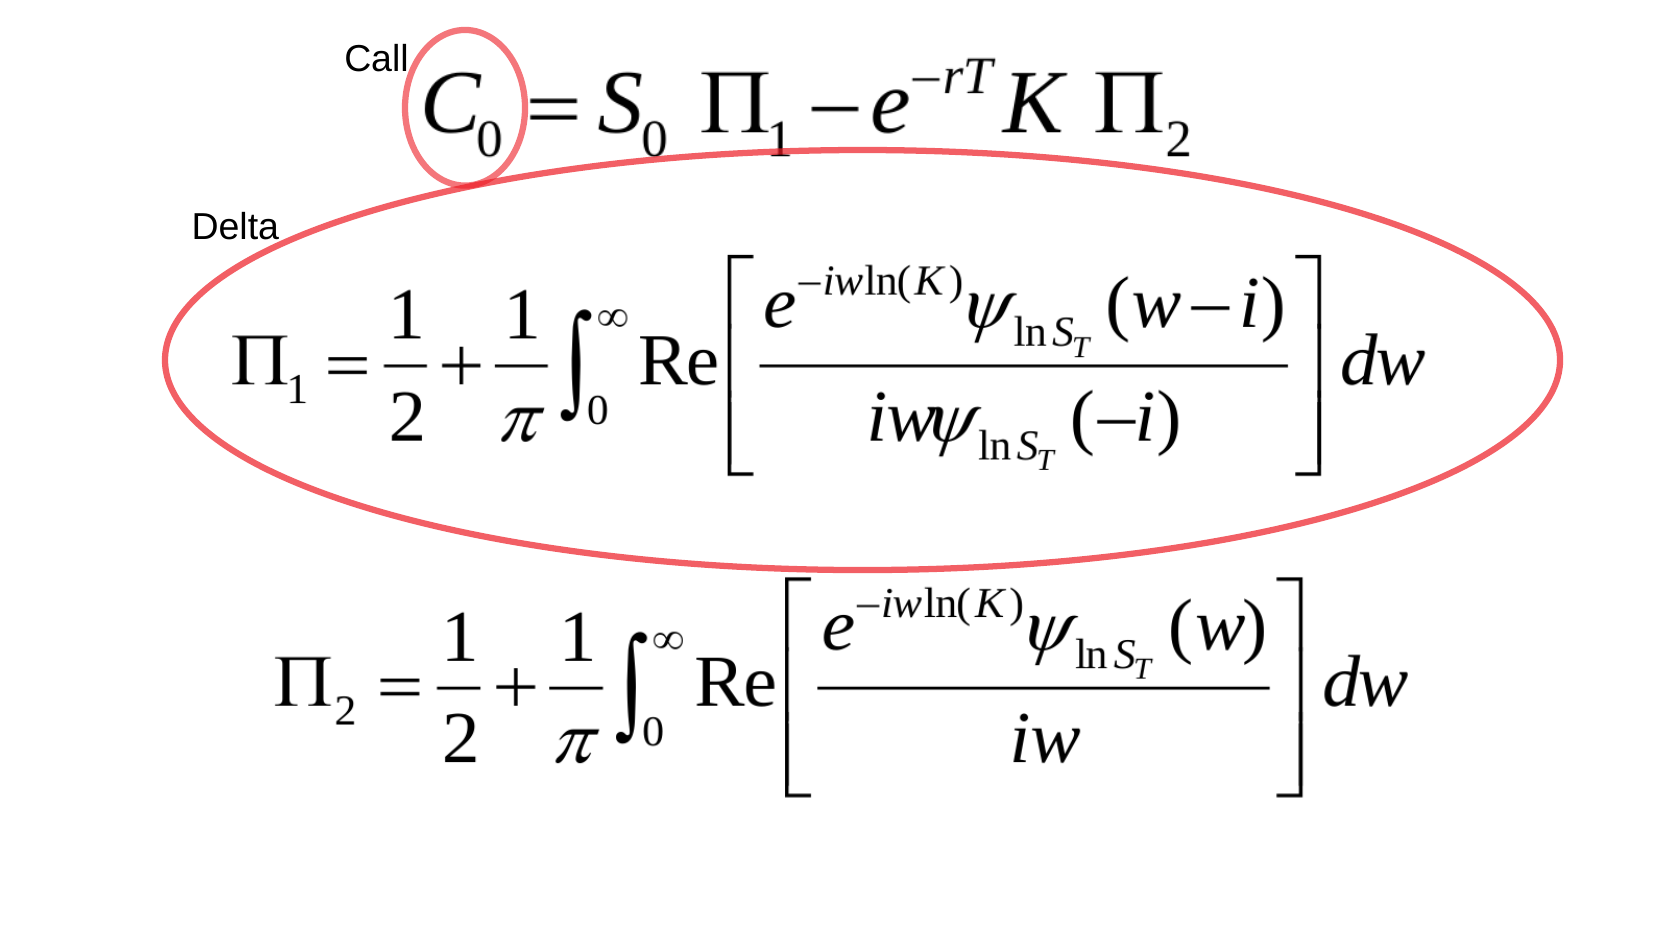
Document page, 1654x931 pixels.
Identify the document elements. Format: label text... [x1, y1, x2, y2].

picture [500, 44, 1208, 177]
picture [180, 256, 248, 310]
picture [180, 154, 1436, 566]
picture [180, 410, 1436, 856]
text_box Call [329, 30, 424, 87]
text_box Delta [176, 198, 294, 256]
picture [409, 44, 521, 182]
picture [1269, 185, 1436, 236]
picture [180, 87, 448, 234]
